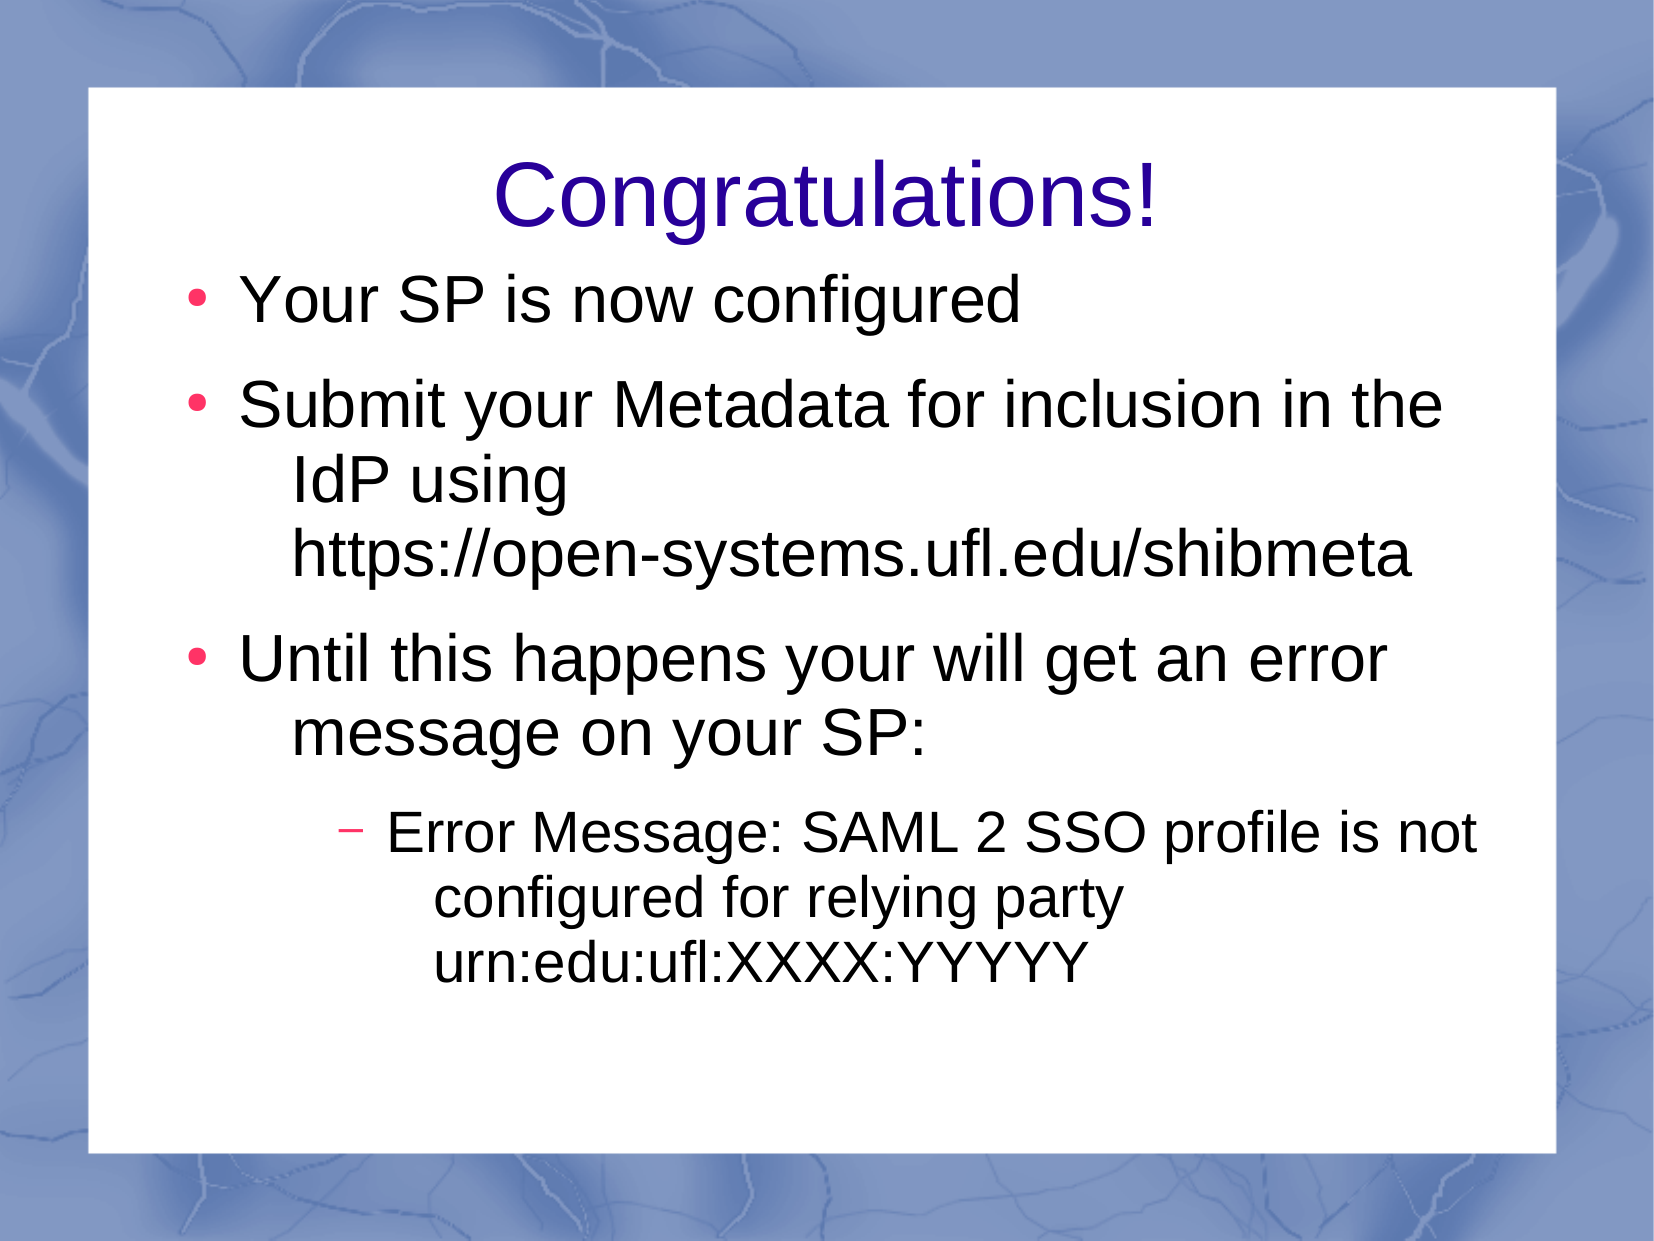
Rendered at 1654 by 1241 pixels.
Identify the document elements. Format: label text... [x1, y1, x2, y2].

title Congratulations! [118, 98, 1536, 291]
picture [0, 0, 1654, 1241]
list Your SP is now configured Submit your Metadata for inclusion in the IdP using https://open-systems.ufl.edu/shibmeta Until this happens your will get an error message on your SP: Error Message: SAML 2 SSO profile is not configured for relying party urn:edu:ufl:XXXX:YYYYY [150, 262, 1509, 995]
